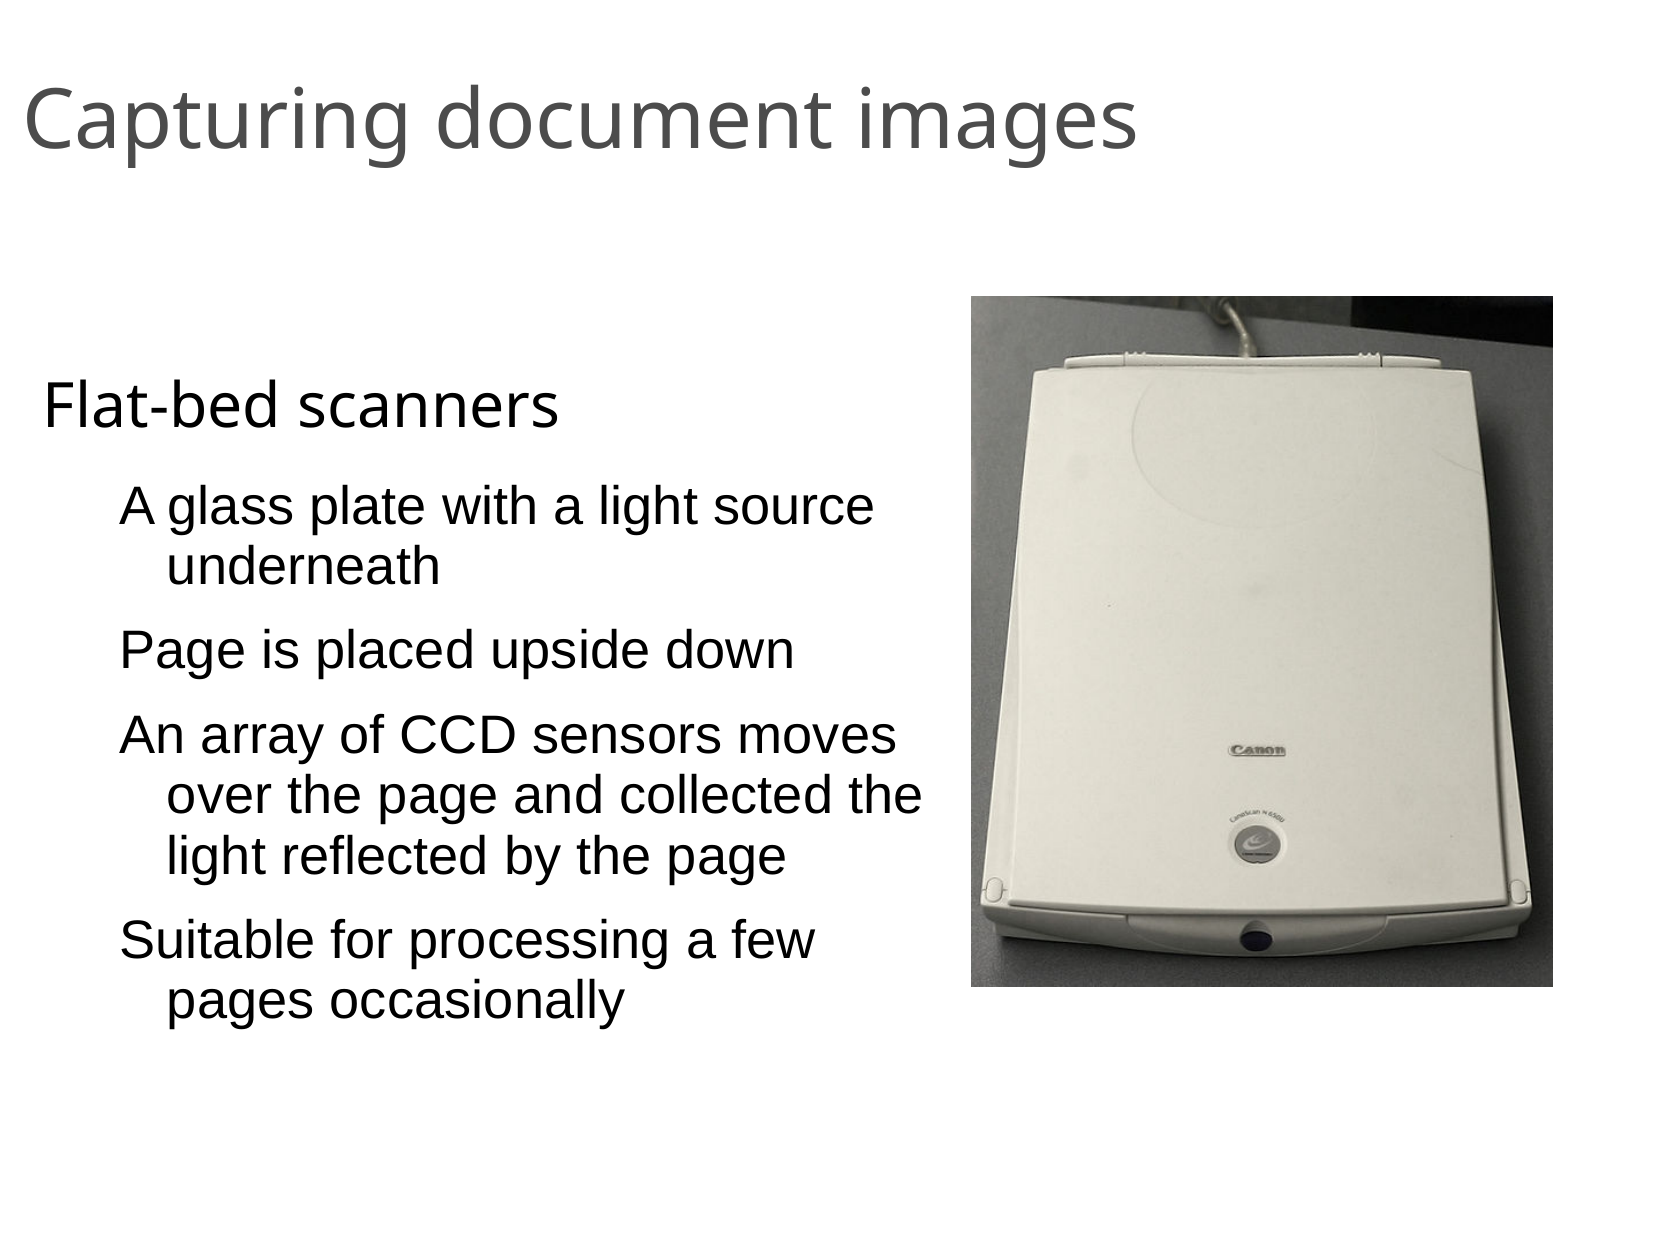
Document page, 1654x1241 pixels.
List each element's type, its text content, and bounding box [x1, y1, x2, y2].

title Capturing document images [22, 19, 1654, 213]
list Flat-bed scanners A glass plate with a light source underneath Page is placed upside down An array of CCD sensors moves over the page and collected the light reflected by the page Suitable for processing a few pages occasionally [25, 233, 956, 1158]
picture [971, 296, 1553, 987]
